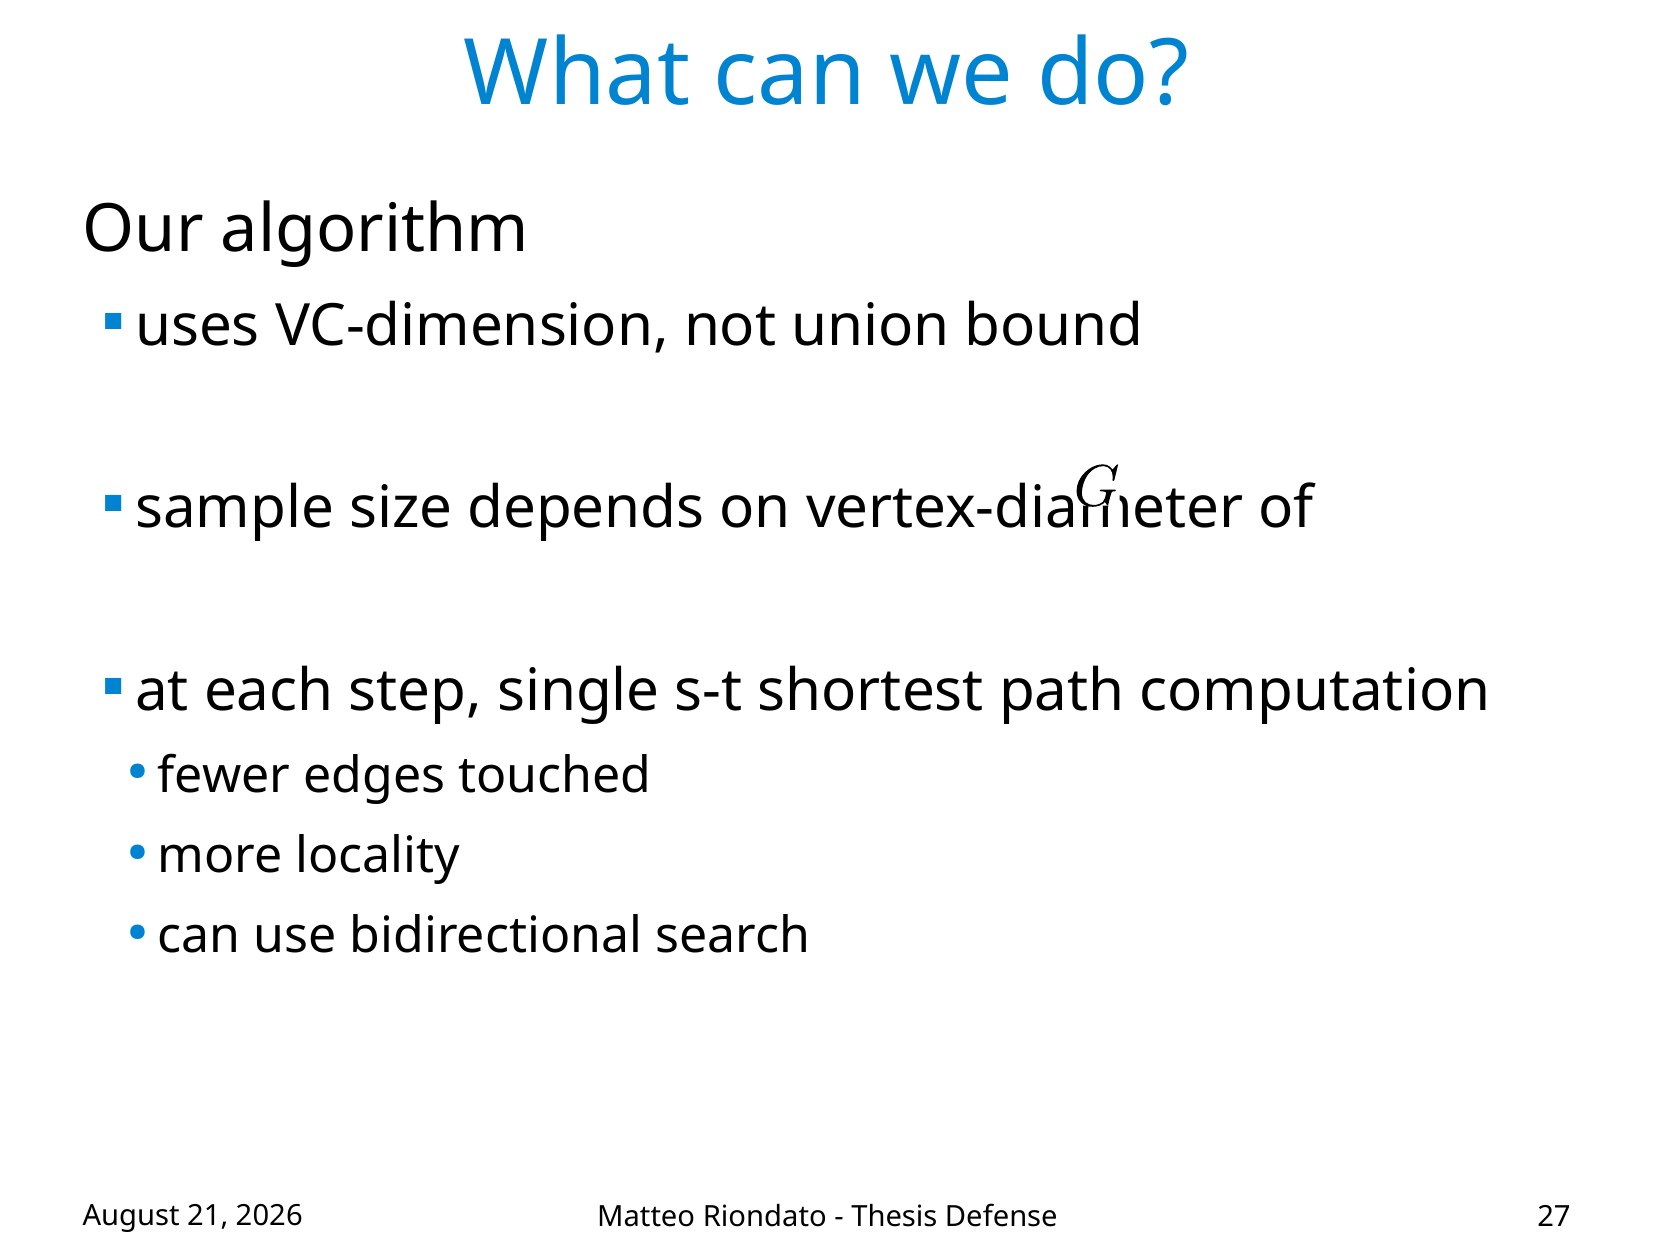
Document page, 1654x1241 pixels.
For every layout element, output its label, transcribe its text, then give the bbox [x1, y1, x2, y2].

list Our algorithm uses VC-dimension, not union bound sample size depends on vertex-diameter of at each step, single s-t shortest path computation fewer edges touched more locality can use bidirectional search [82, 180, 1571, 1186]
text_box [1073, 464, 1120, 507]
title What can we do? [82, 0, 1571, 139]
